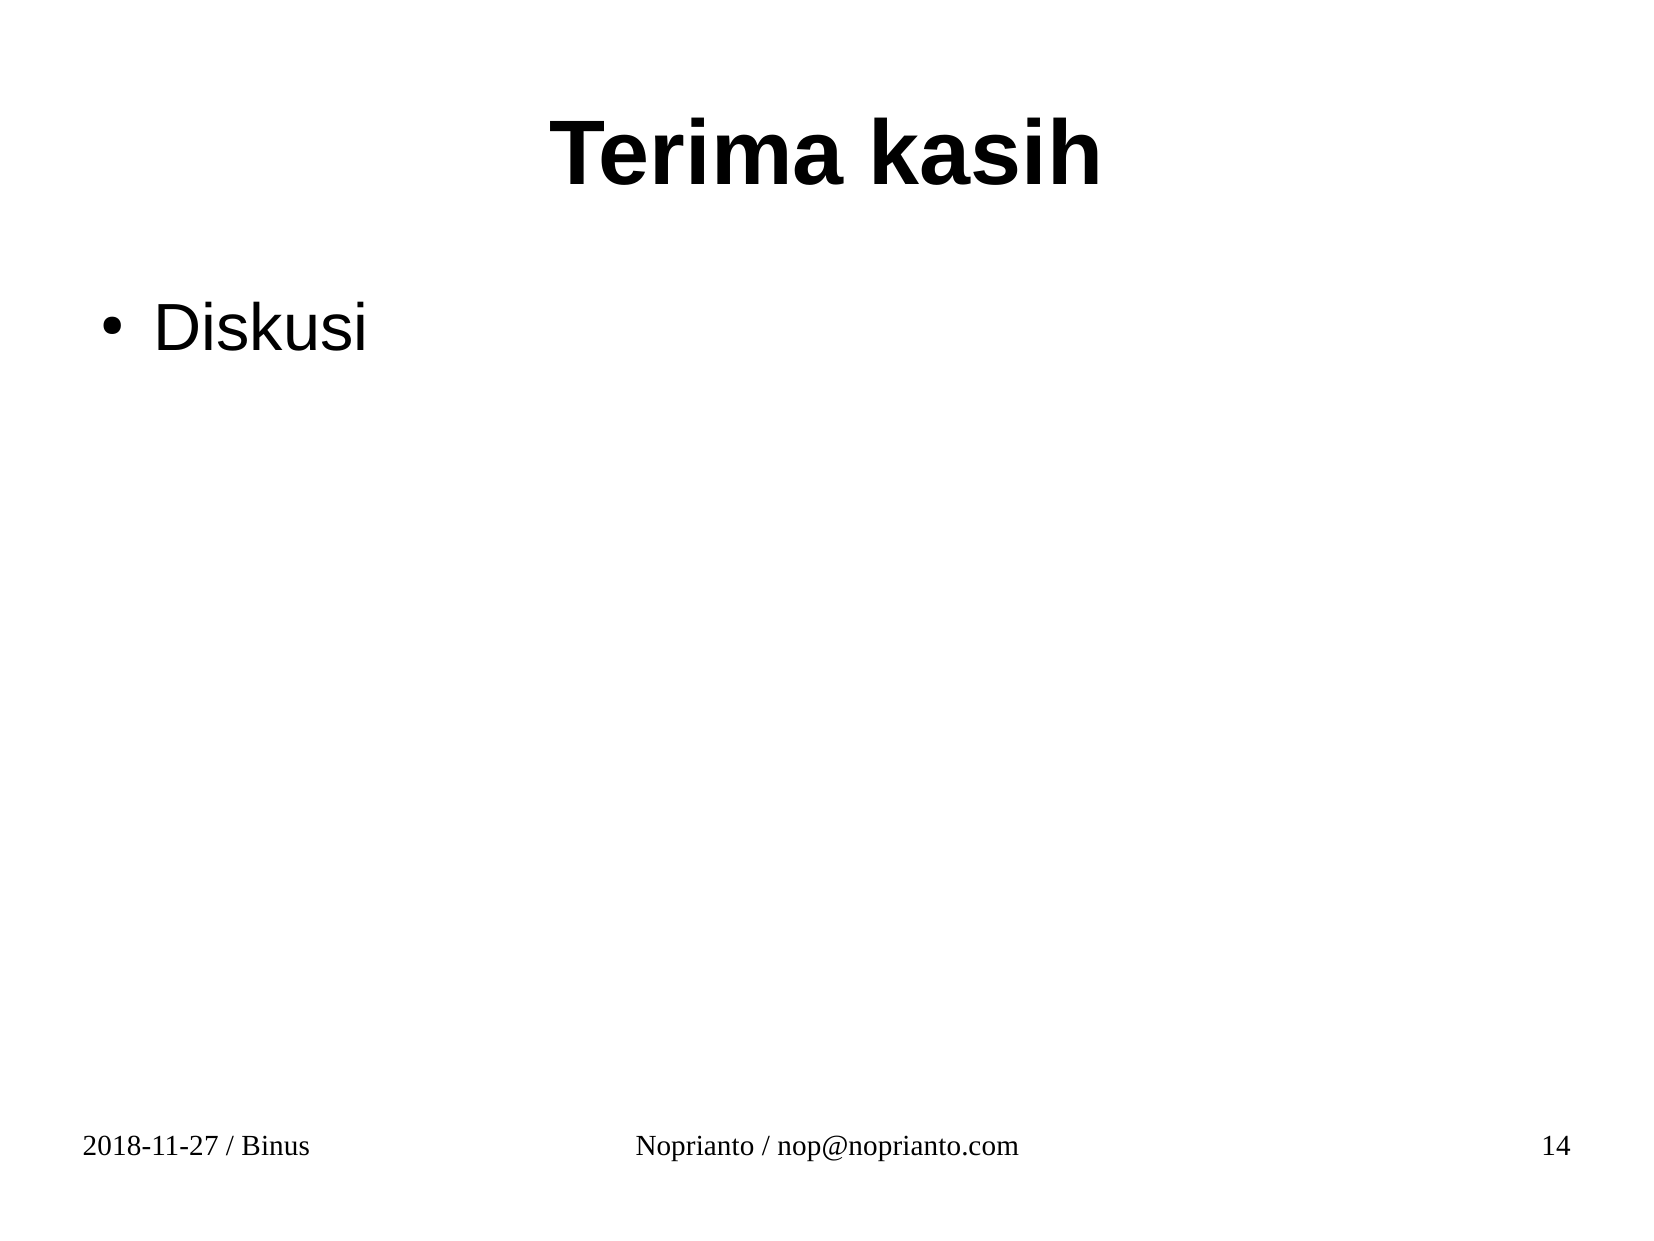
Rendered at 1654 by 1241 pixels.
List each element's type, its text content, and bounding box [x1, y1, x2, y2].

title Terima kasih [82, 49, 1571, 257]
list Diskusi [82, 290, 1571, 1010]
